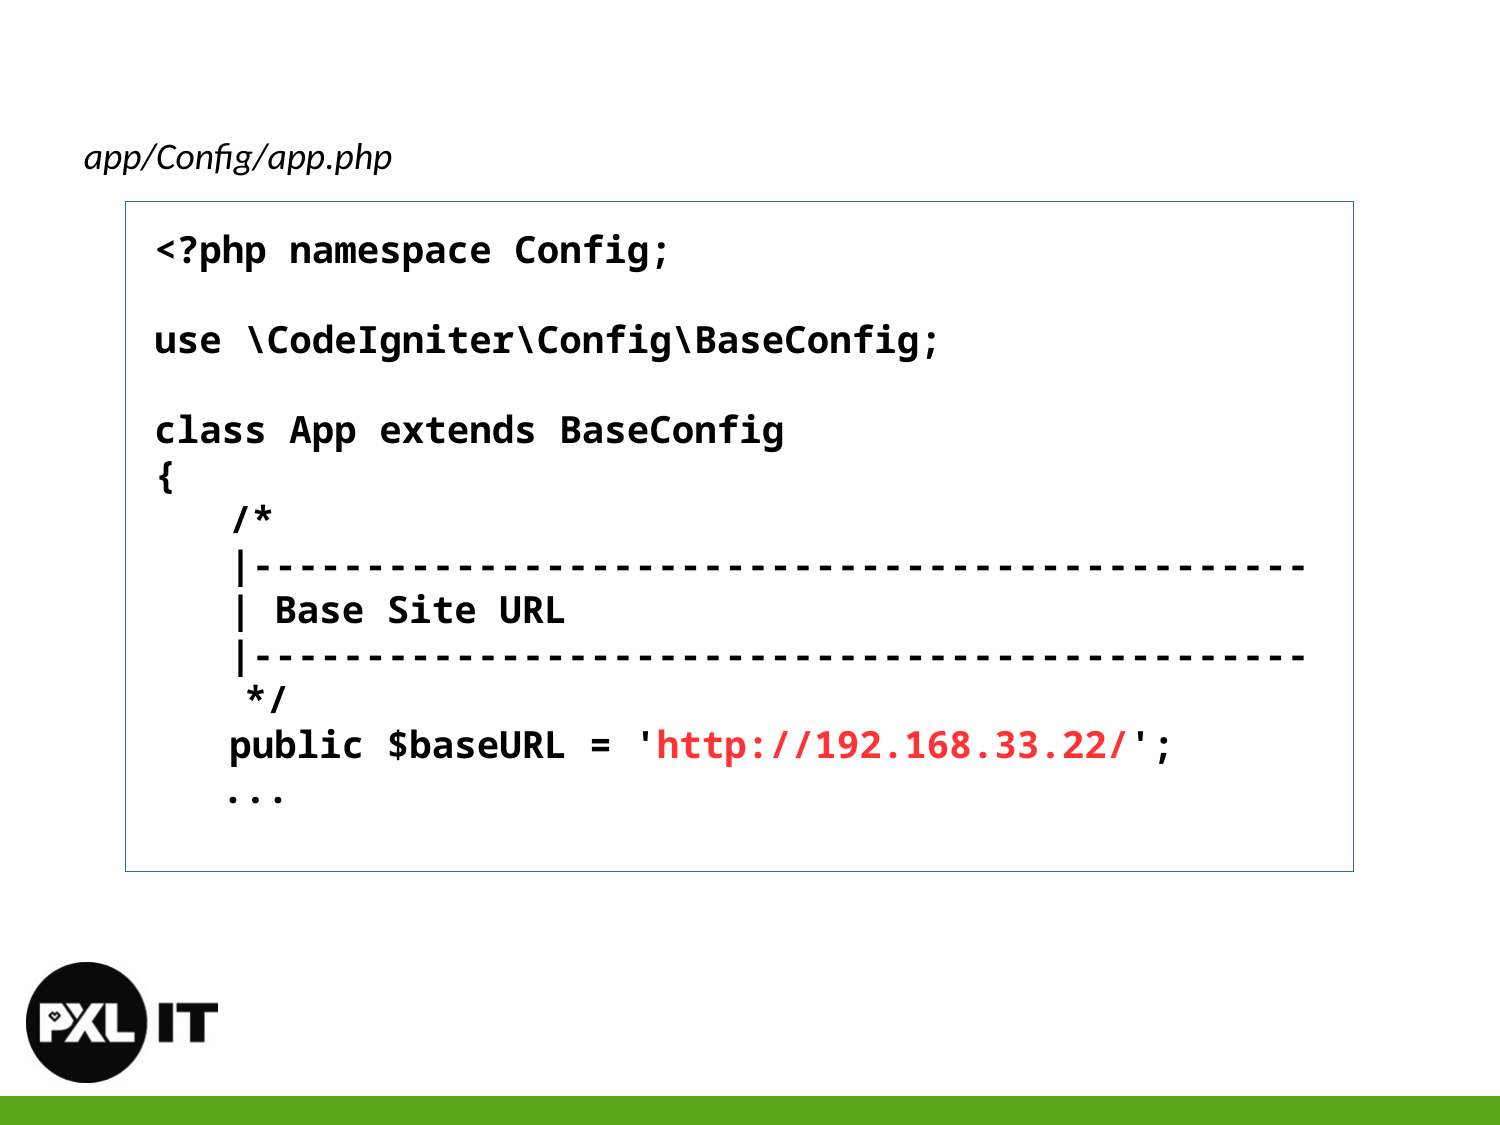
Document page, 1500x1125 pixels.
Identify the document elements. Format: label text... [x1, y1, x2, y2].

text_box app/Config/app.php [69, 124, 614, 185]
text_box <?php namespace Config; use \CodeIgniter\Config\BaseConfig; class App extends BaseConfig { /* |----------------------------------------------- | Base Site URL |----------------------------------------------- */ public $baseURL = 'http://192.168.33.22/'; ... [139, 218, 1353, 871]
picture [26, 962, 139, 1083]
text_box <?php namespace Config; use \CodeIgniter\Config\BaseConfig; class App extends BaseConfig { /* |----------------------------------------------- | Base Site URL |----------------------------------------------- */ public $baseURL = 'http://192.168.33.22/'; ... [139, 218, 1360, 1125]
